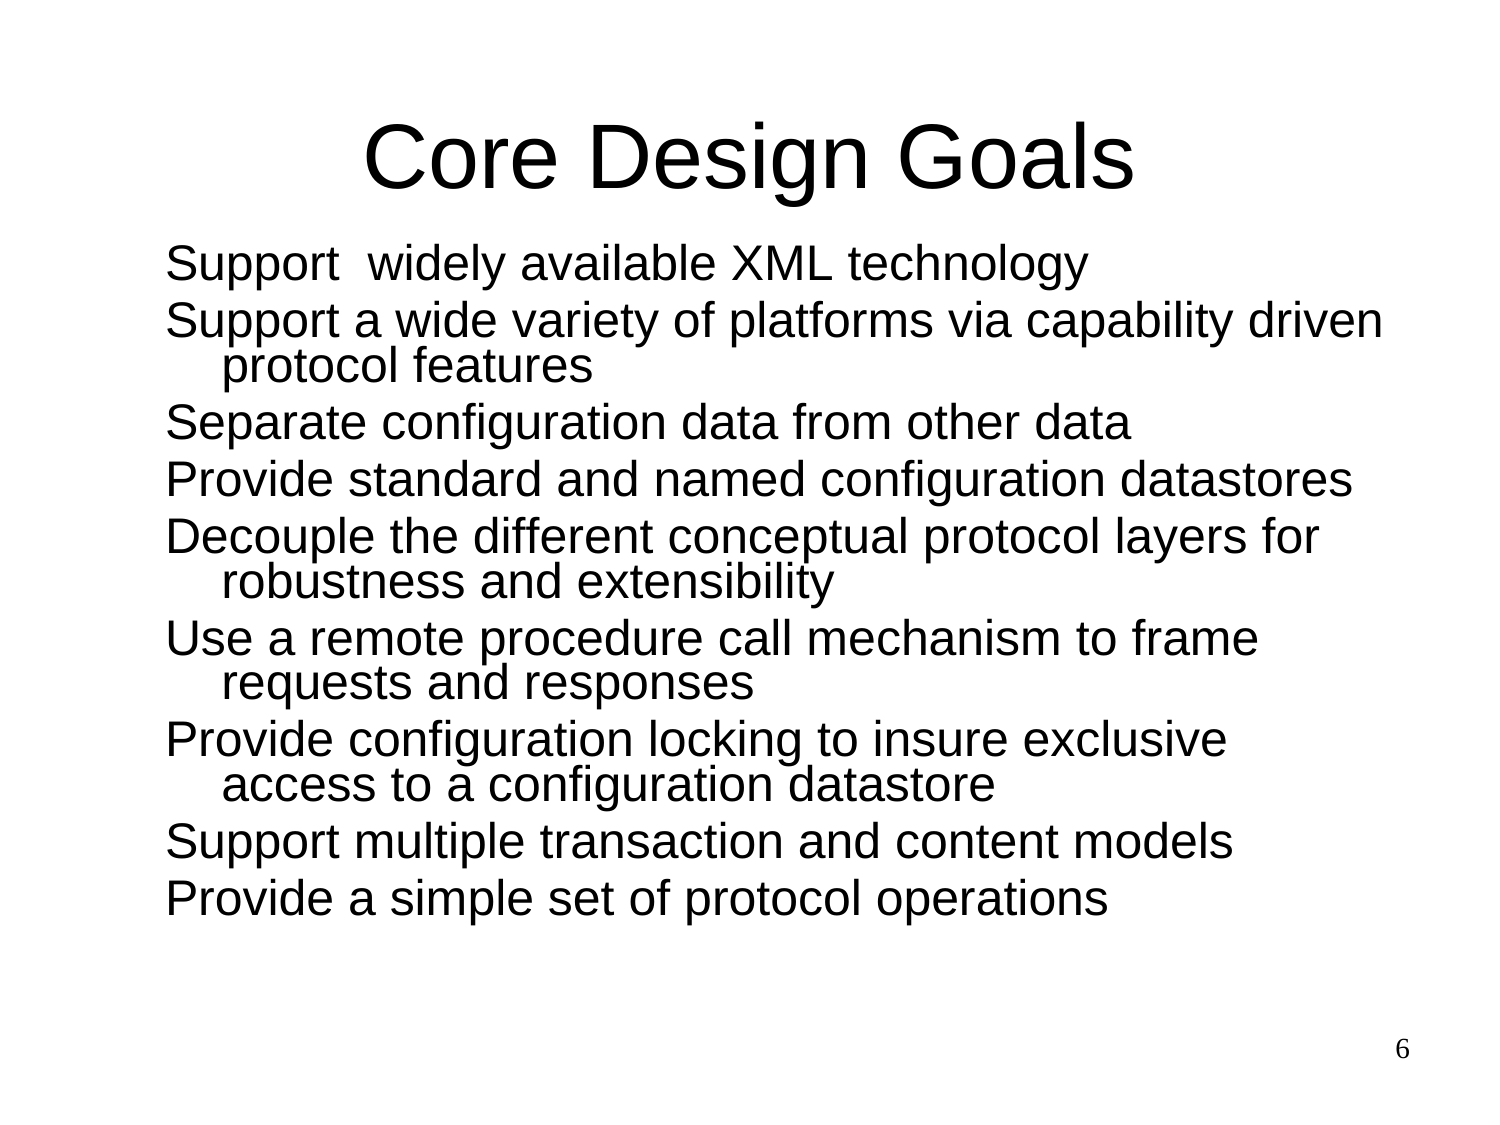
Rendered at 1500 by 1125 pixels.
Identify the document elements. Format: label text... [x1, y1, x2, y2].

list Support widely available XML technology Support a wide variety of platforms via capability driven protocol features Separate configuration data from other data Provide standard and named configuration datastores Decouple the different conceptual protocol layers for robustness and extensibility Use a remote procedure call mechanism to frame requests and responses Provide configuration locking to insure exclusive access to a configuration datastore Support multiple transaction and content models Provide a simple set of protocol operations [149, 237, 1400, 988]
title Core Design Goals [75, 61, 1426, 216]
